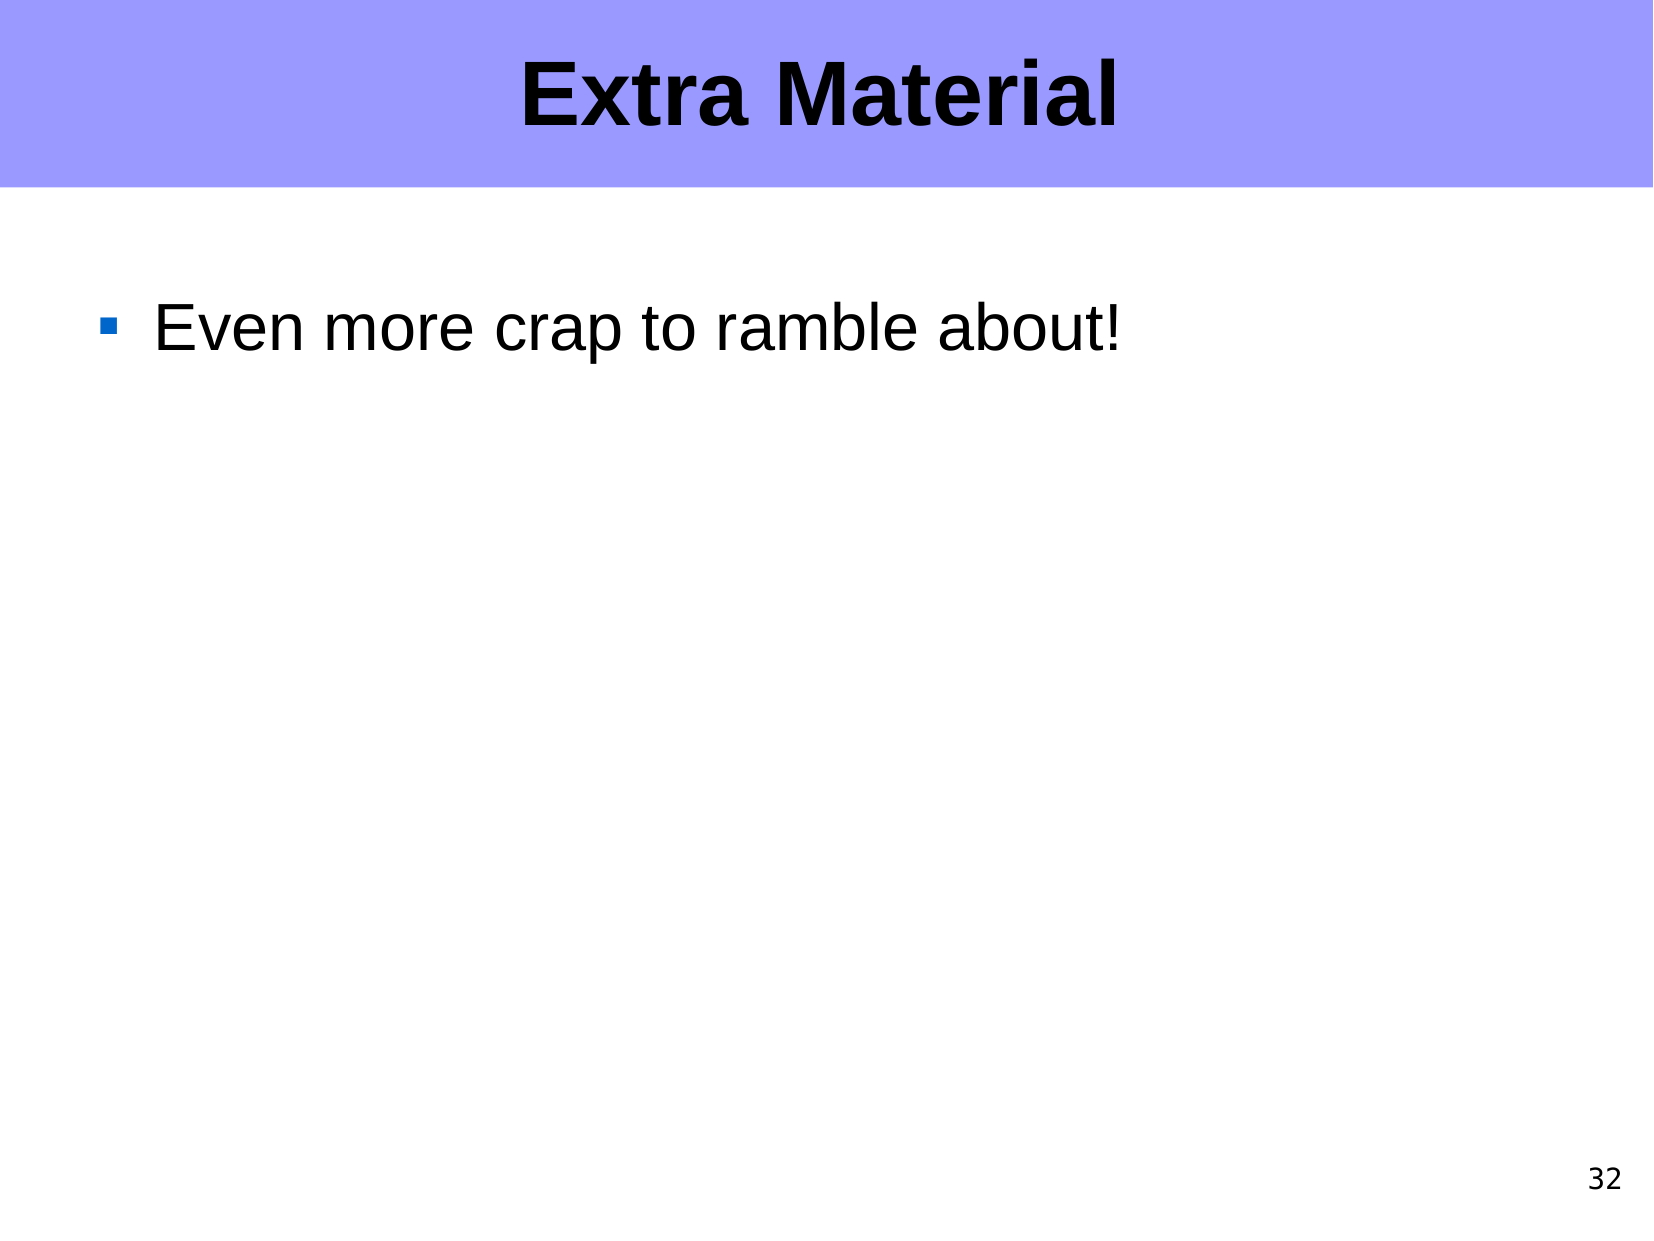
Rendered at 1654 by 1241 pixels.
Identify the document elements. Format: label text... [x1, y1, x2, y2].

title Extra Material [76, 0, 1565, 188]
picture [0, 0, 1654, 1241]
list Even more crap to ramble about! [82, 290, 1571, 1109]
